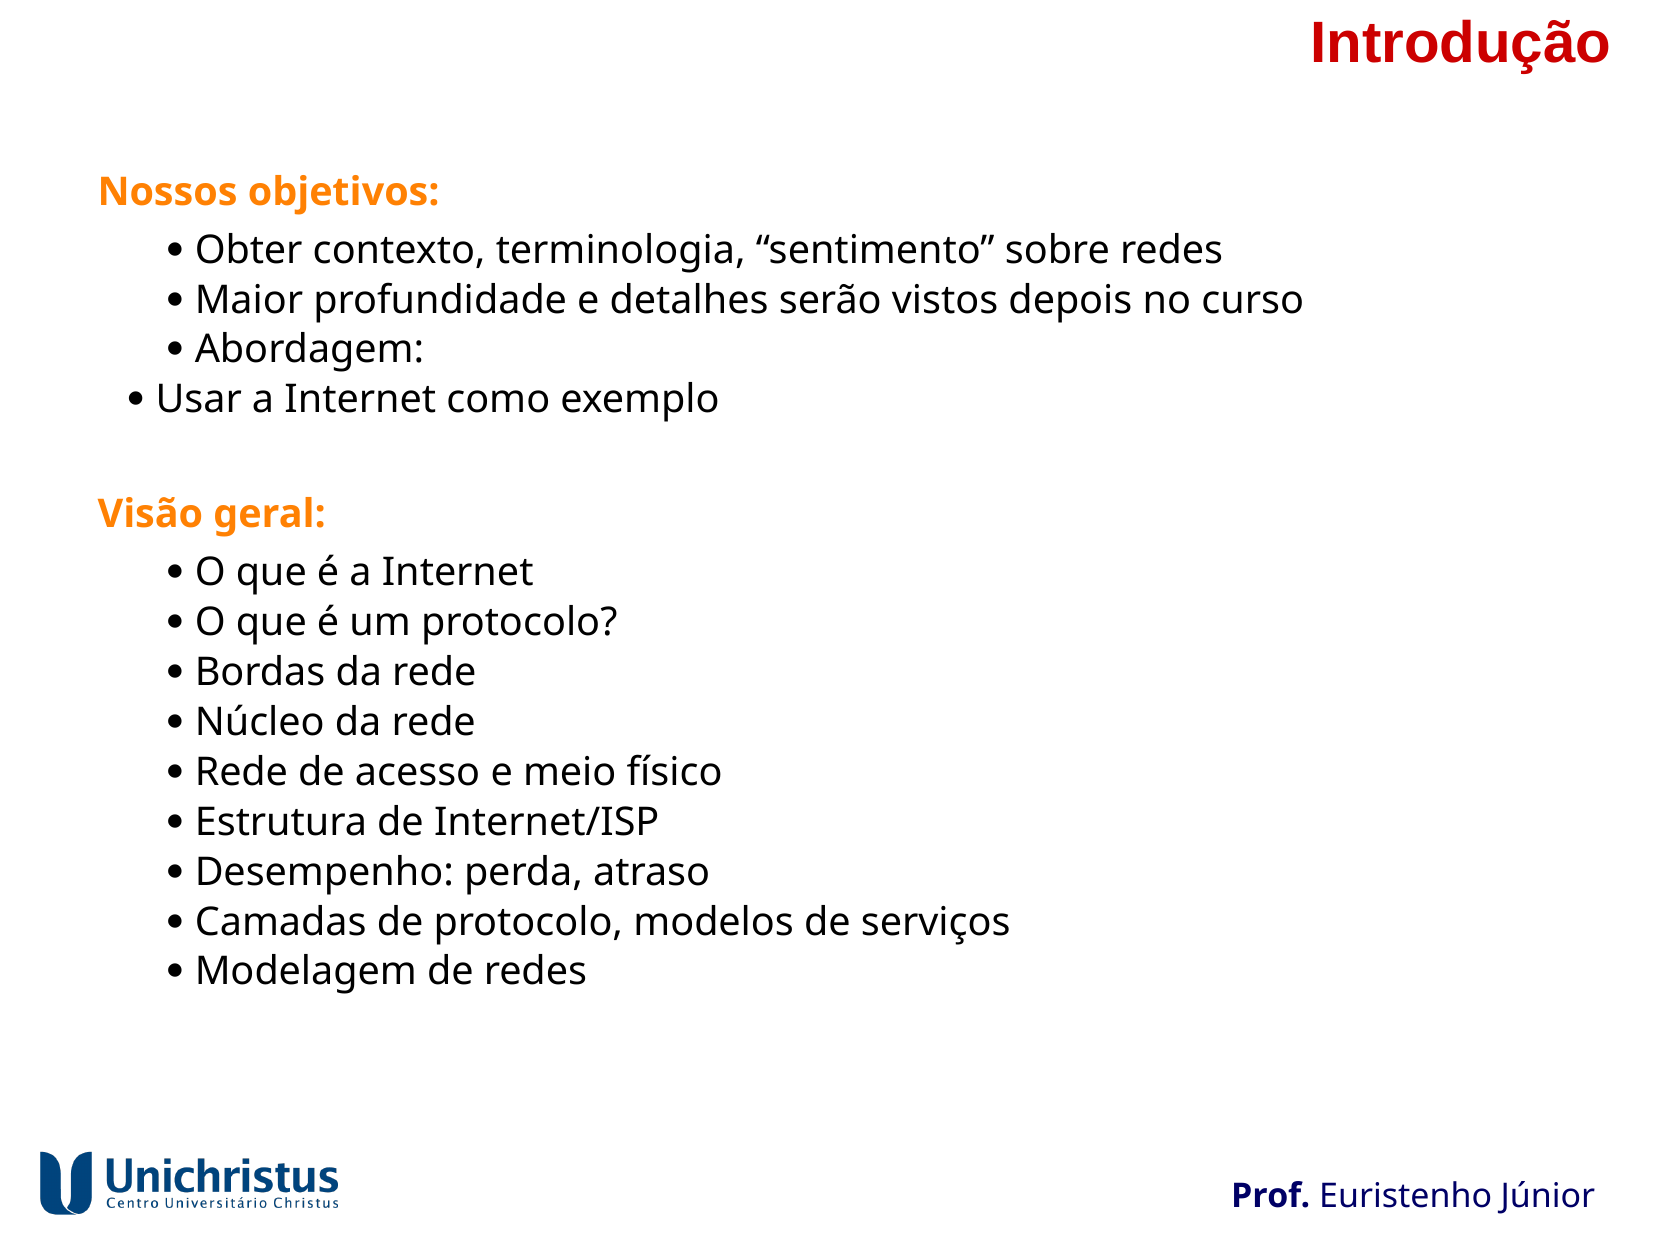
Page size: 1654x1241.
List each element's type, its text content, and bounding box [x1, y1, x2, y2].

picture [35, 1148, 343, 1217]
text_box Prof. Euristenho Júnior [1216, 1163, 1654, 1224]
list Nossos objetivos:  Obter contexto, terminologia, “sentimento” sobre redes  Maior profundidade e detalhes serão vistos depois no curso  Abordagem:  Usar a Internet como exemplo Visão geral:  O que é a Internet  O que é um protocolo?  Bordas da rede  Núcleo da rede  Rede de acesso e meio físico  Estrutura de Internet/ISP  Desempenho: perda, atraso  Camadas de protocolo, modelos de serviços  Modelagem de redes [82, 163, 1533, 1063]
text_box Introdução [1295, 2, 1654, 83]
